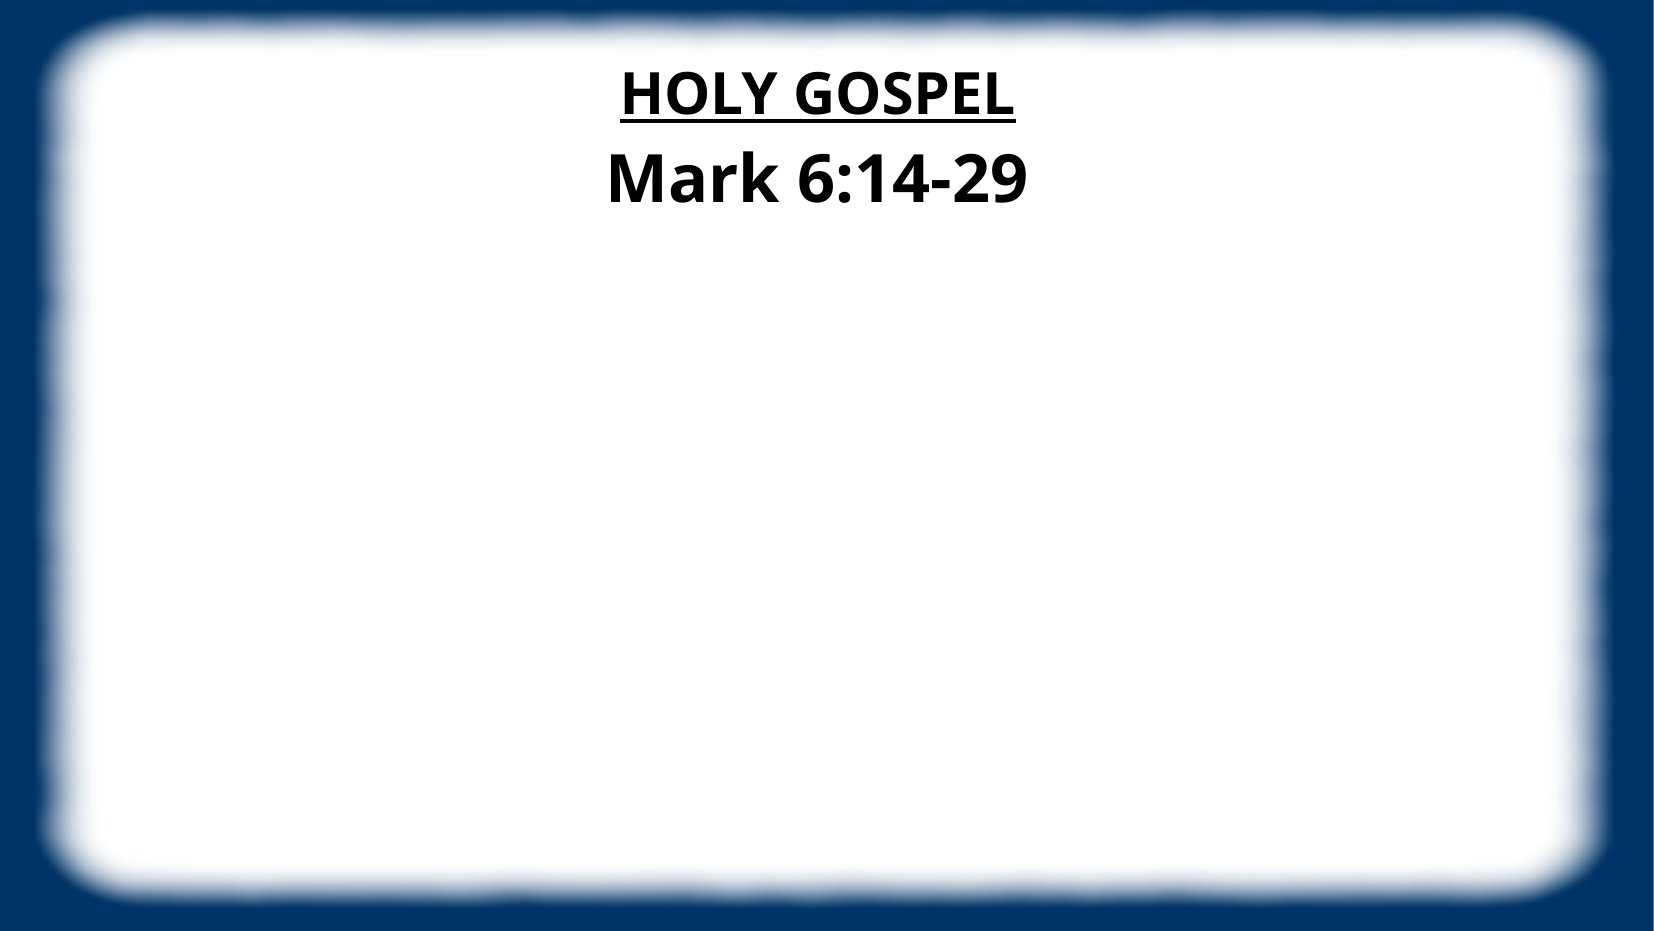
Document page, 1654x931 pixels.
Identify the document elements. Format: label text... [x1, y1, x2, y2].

text_box HOLY GOSPEL Mark 6:14-29 [90, 45, 1546, 226]
picture [0, 0, 1654, 931]
